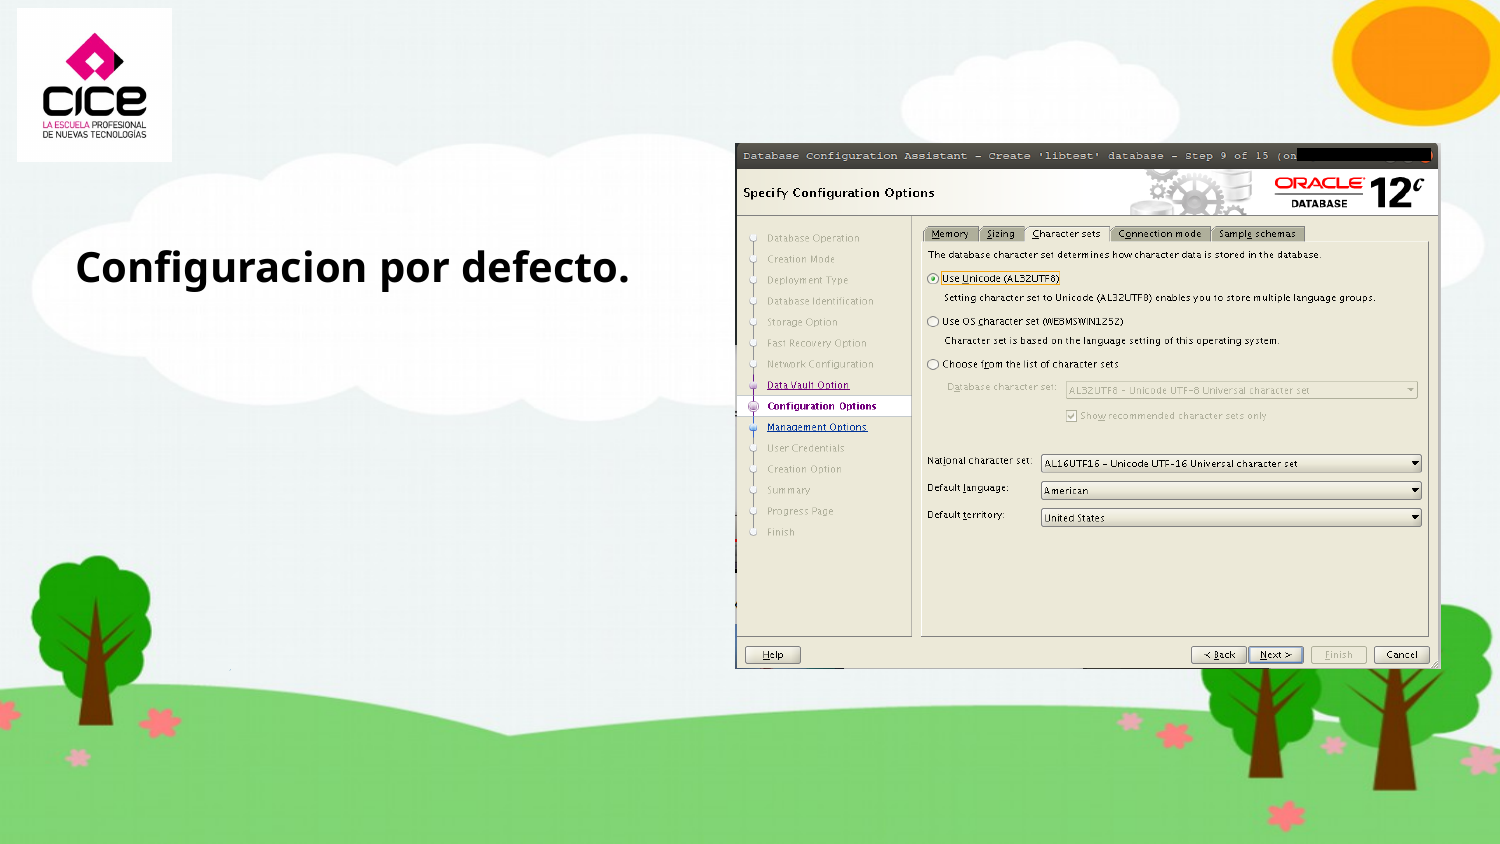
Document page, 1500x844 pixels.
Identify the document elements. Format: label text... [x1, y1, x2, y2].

title Configuracion por defecto. [75, 233, 639, 299]
picture [0, 0, 1500, 844]
